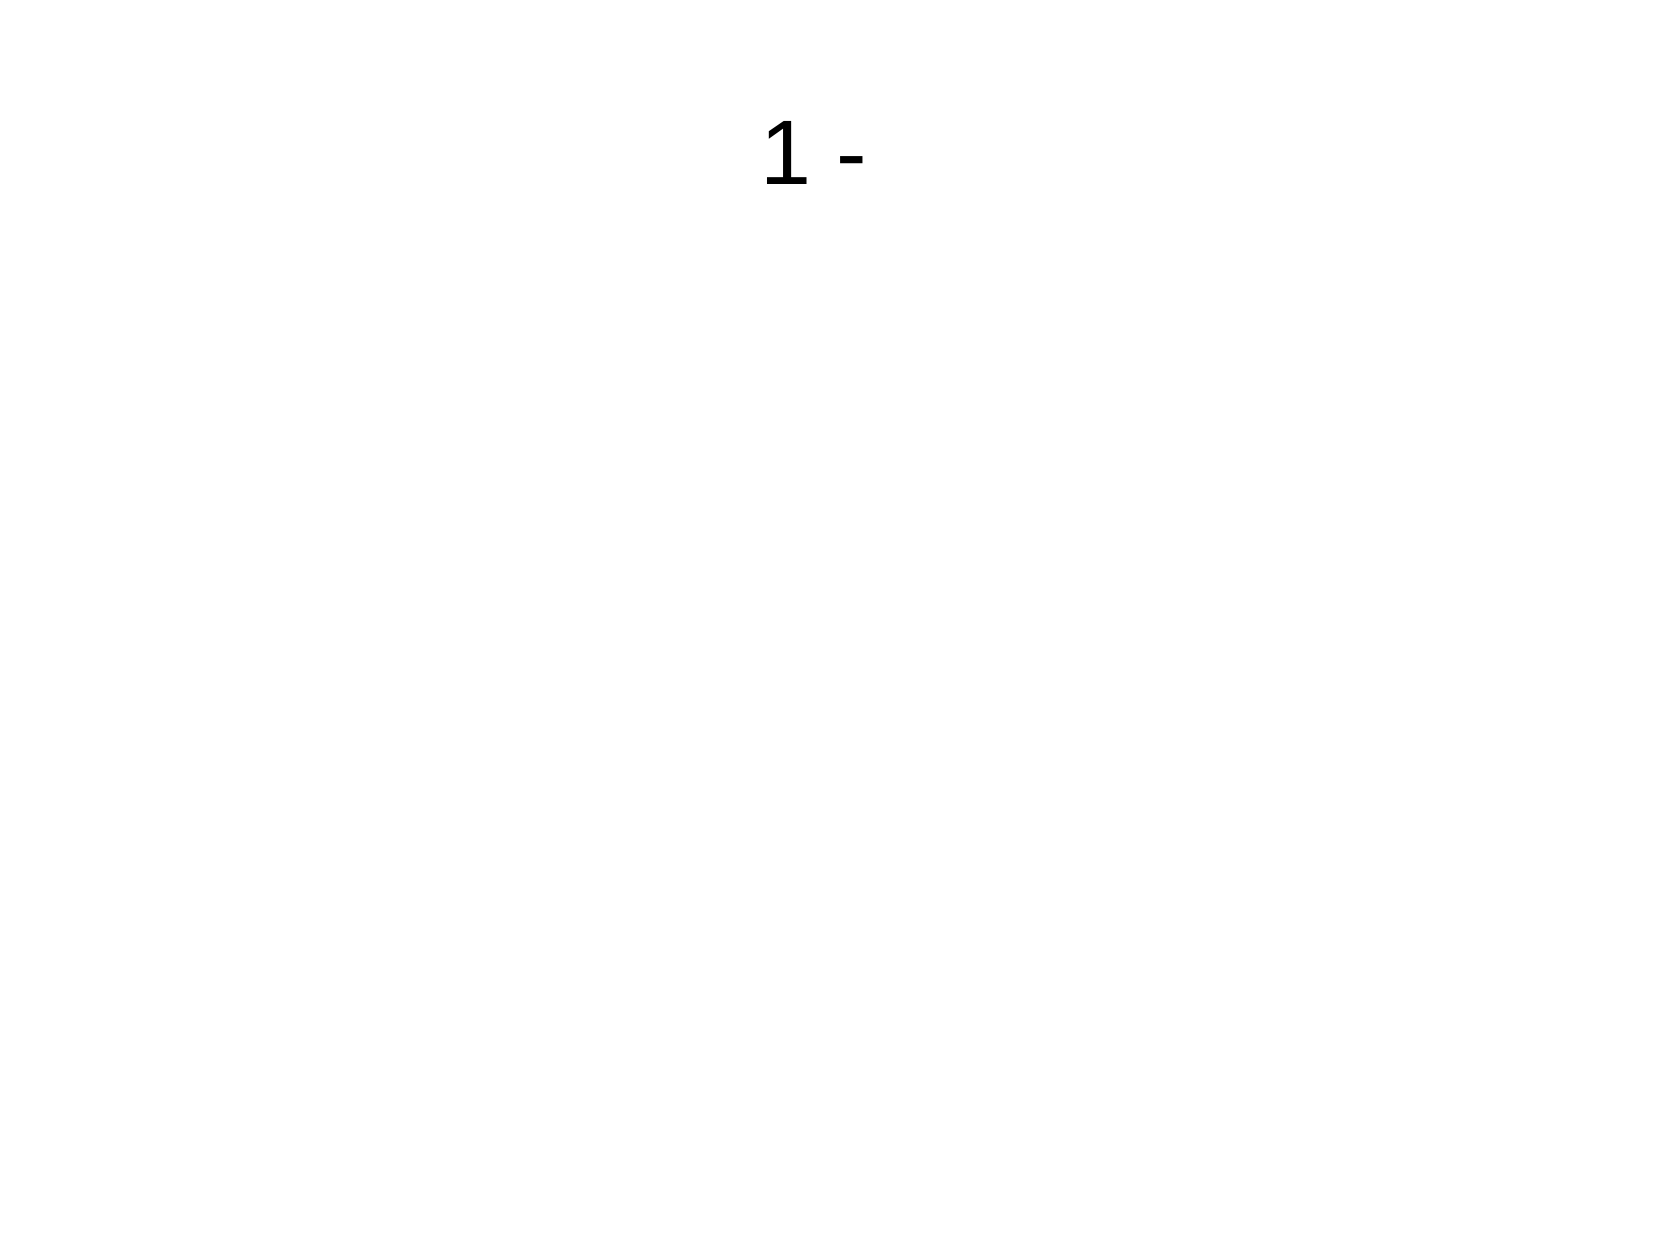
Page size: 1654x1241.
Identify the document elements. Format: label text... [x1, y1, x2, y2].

title 1 - [82, 49, 1571, 257]
